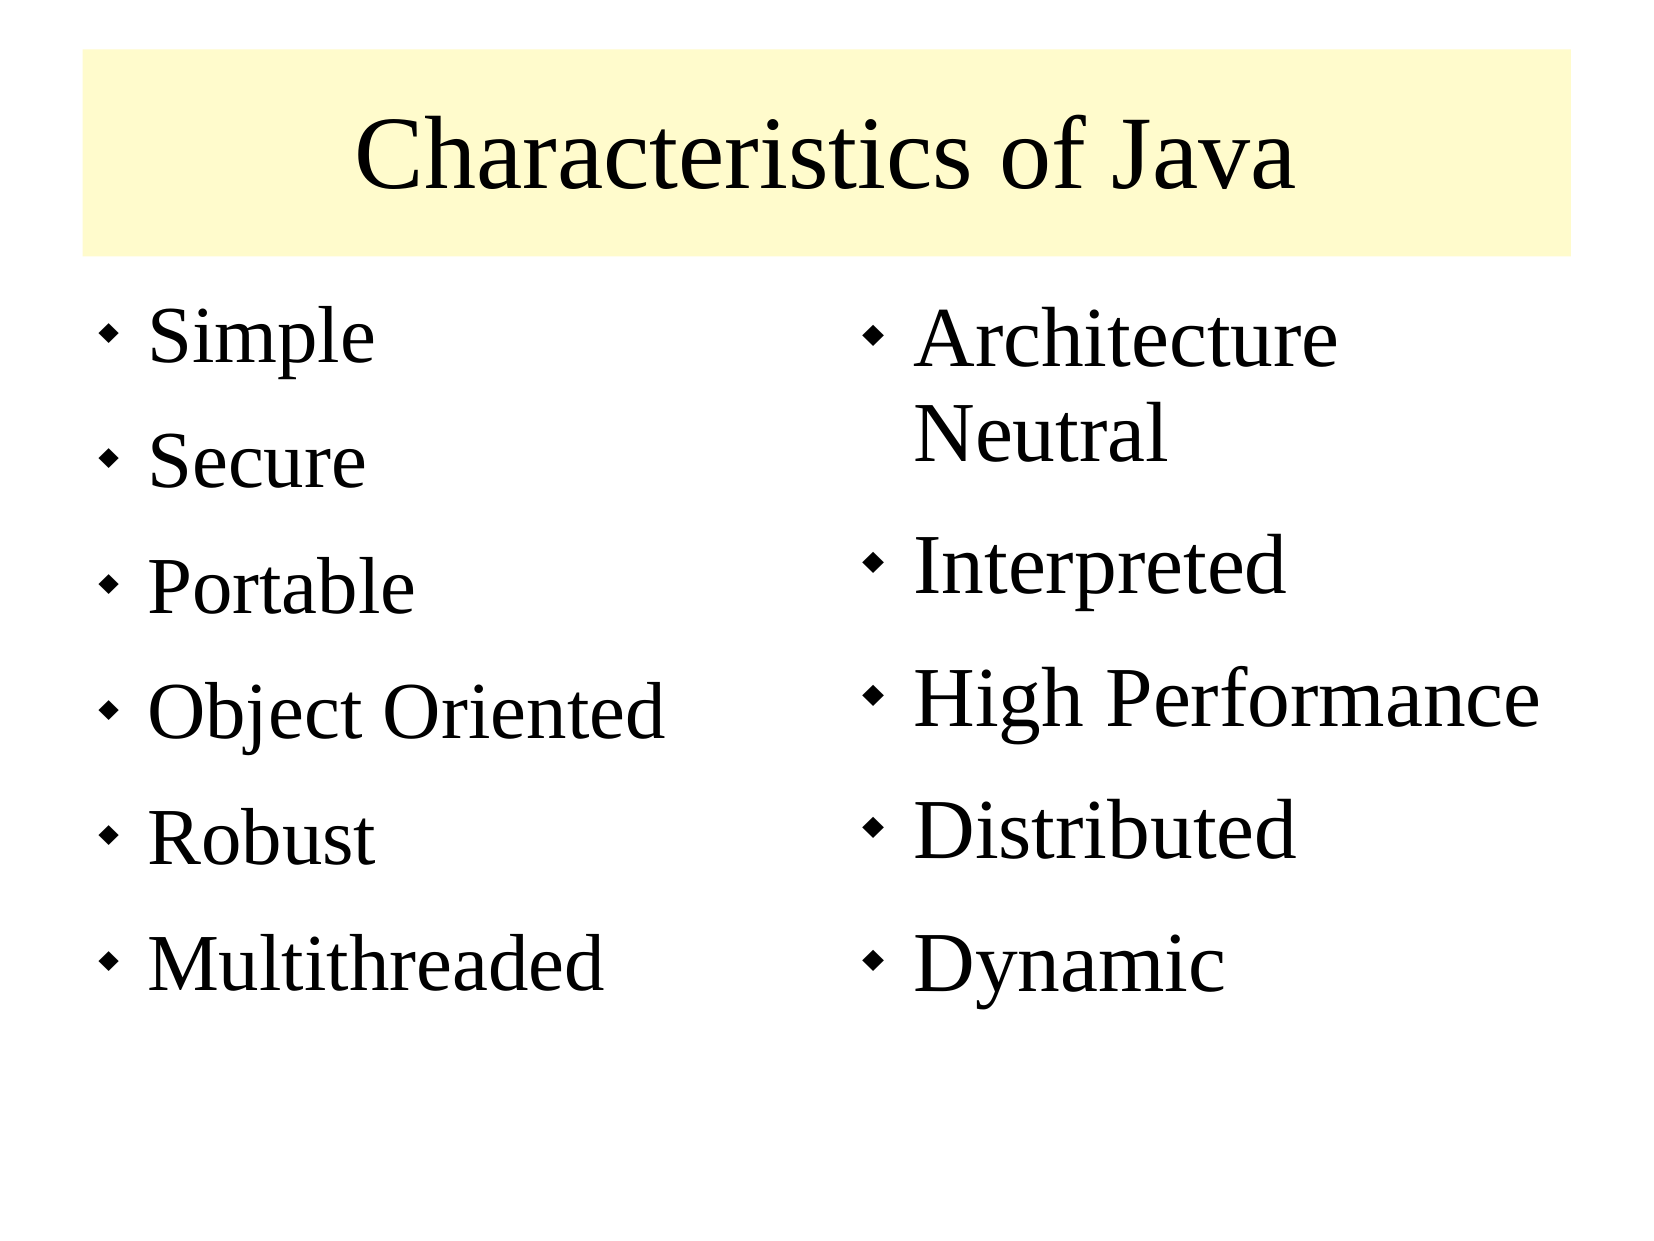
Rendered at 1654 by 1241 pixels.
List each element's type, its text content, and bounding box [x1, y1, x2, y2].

title Characteristics of Java [82, 49, 1571, 257]
list Architecture Neutral Interpreted High Performance Distributed Dynamic [845, 290, 1572, 1010]
list Simple Secure Portable Object Oriented Robust Multithreaded [82, 290, 809, 1010]
